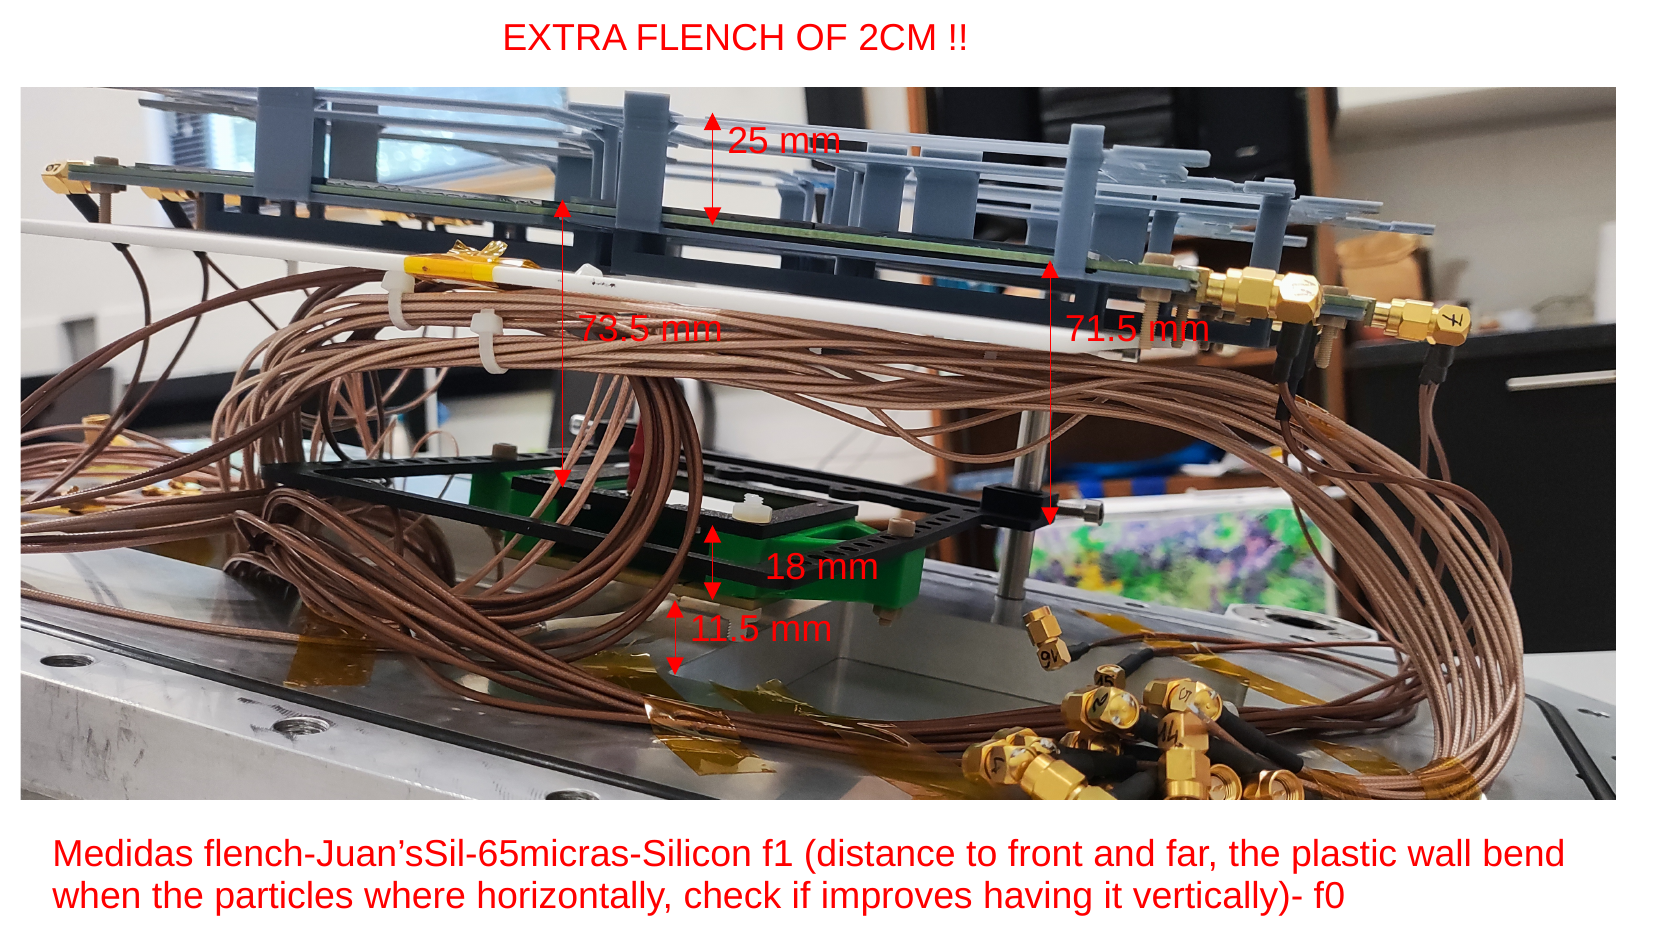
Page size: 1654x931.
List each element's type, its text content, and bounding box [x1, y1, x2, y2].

text_box 25 mm [712, 112, 901, 188]
text_box 11.5 mm [675, 600, 901, 657]
text_box Medidas flench-Juan’sSil-65micras-Silicon f1 (distance to front and far, the plastic wall bend when the particles where horizontally, check if improves having it vertically)- f0 [37, 825, 1651, 931]
text_box 71.5 mm [1050, 300, 1238, 399]
text_box 18 mm [750, 538, 938, 638]
picture [20, 87, 1616, 800]
text_box 73.5 mm [562, 300, 751, 376]
text_box EXTRA FLENCH OF 2CM !! [487, 9, 1013, 67]
